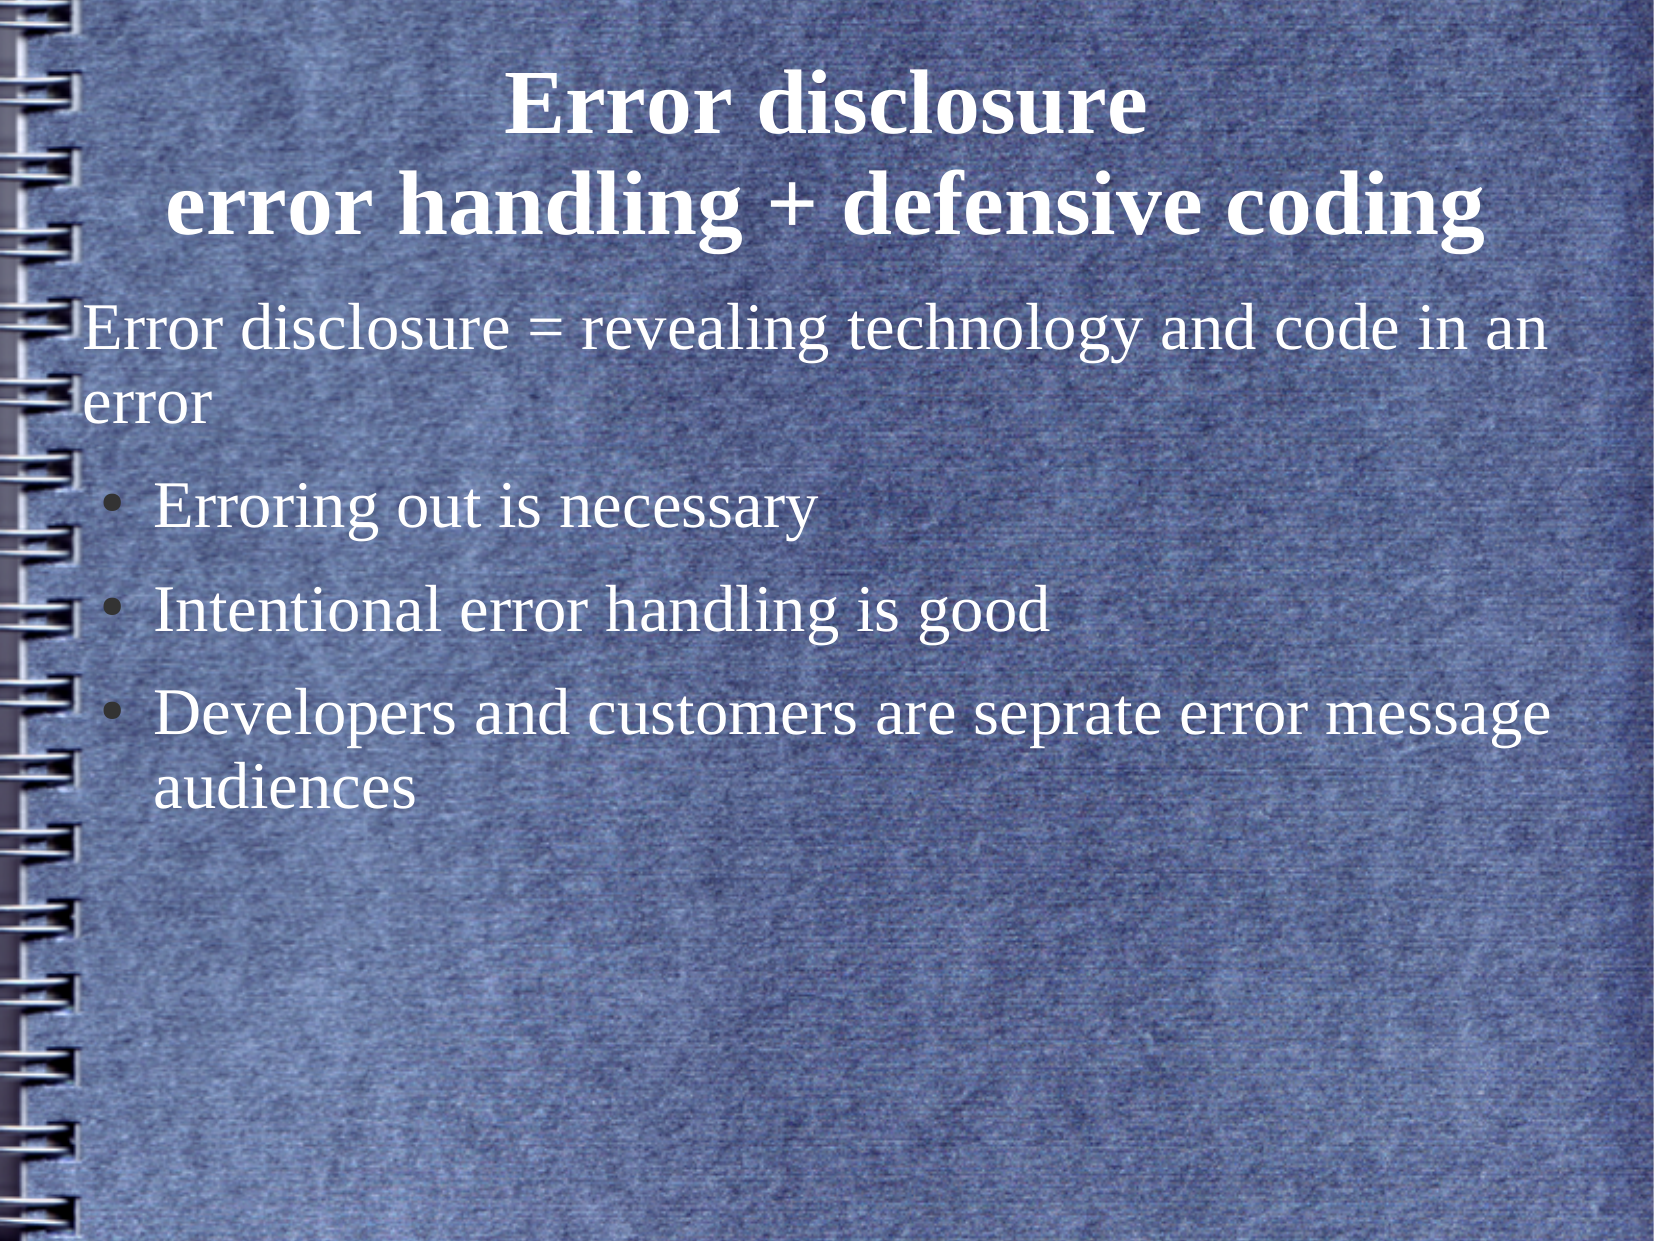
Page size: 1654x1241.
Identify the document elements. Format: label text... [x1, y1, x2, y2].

picture [0, 0, 1654, 1241]
title Error disclosure error handling + defensive coding [82, 49, 1571, 257]
list Error disclosure = revealing technology and code in an error Erroring out is necessary Intentional error handling is good Developers and customers are seprate error message audiences [82, 290, 1571, 1109]
